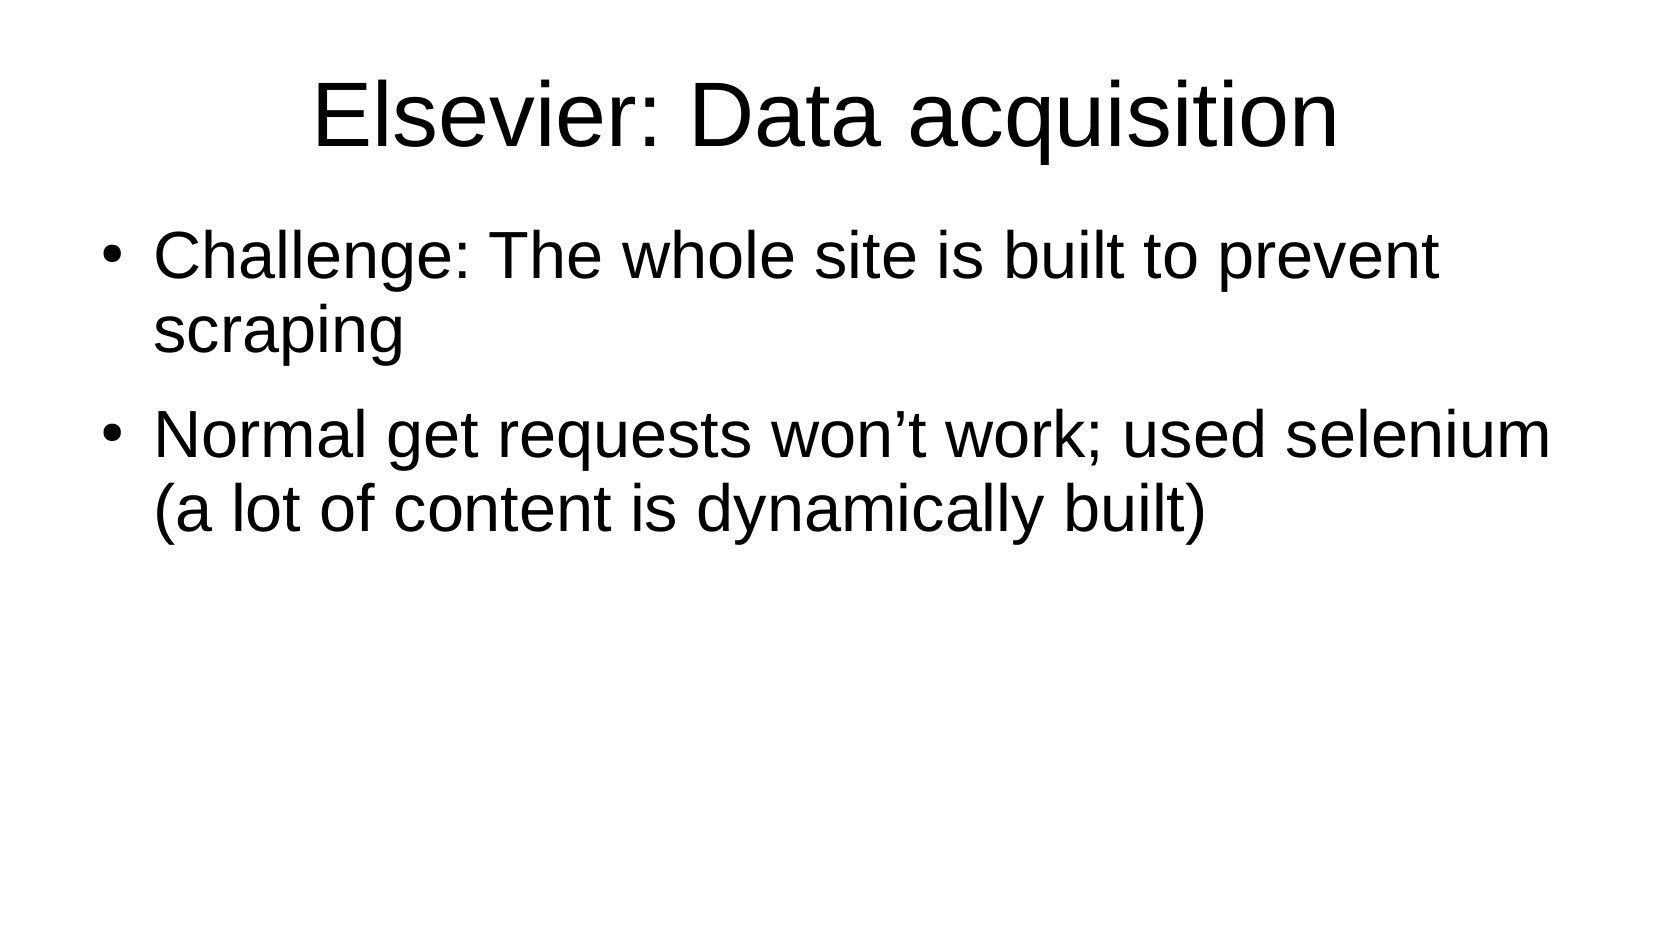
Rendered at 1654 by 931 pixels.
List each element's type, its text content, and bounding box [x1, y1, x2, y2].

list Challenge: The whole site is built to prevent scraping Normal get requests won’t work; used selenium (a lot of content is dynamically built) [82, 217, 1571, 758]
title Elsevier: Data acquisition [82, 37, 1571, 193]
